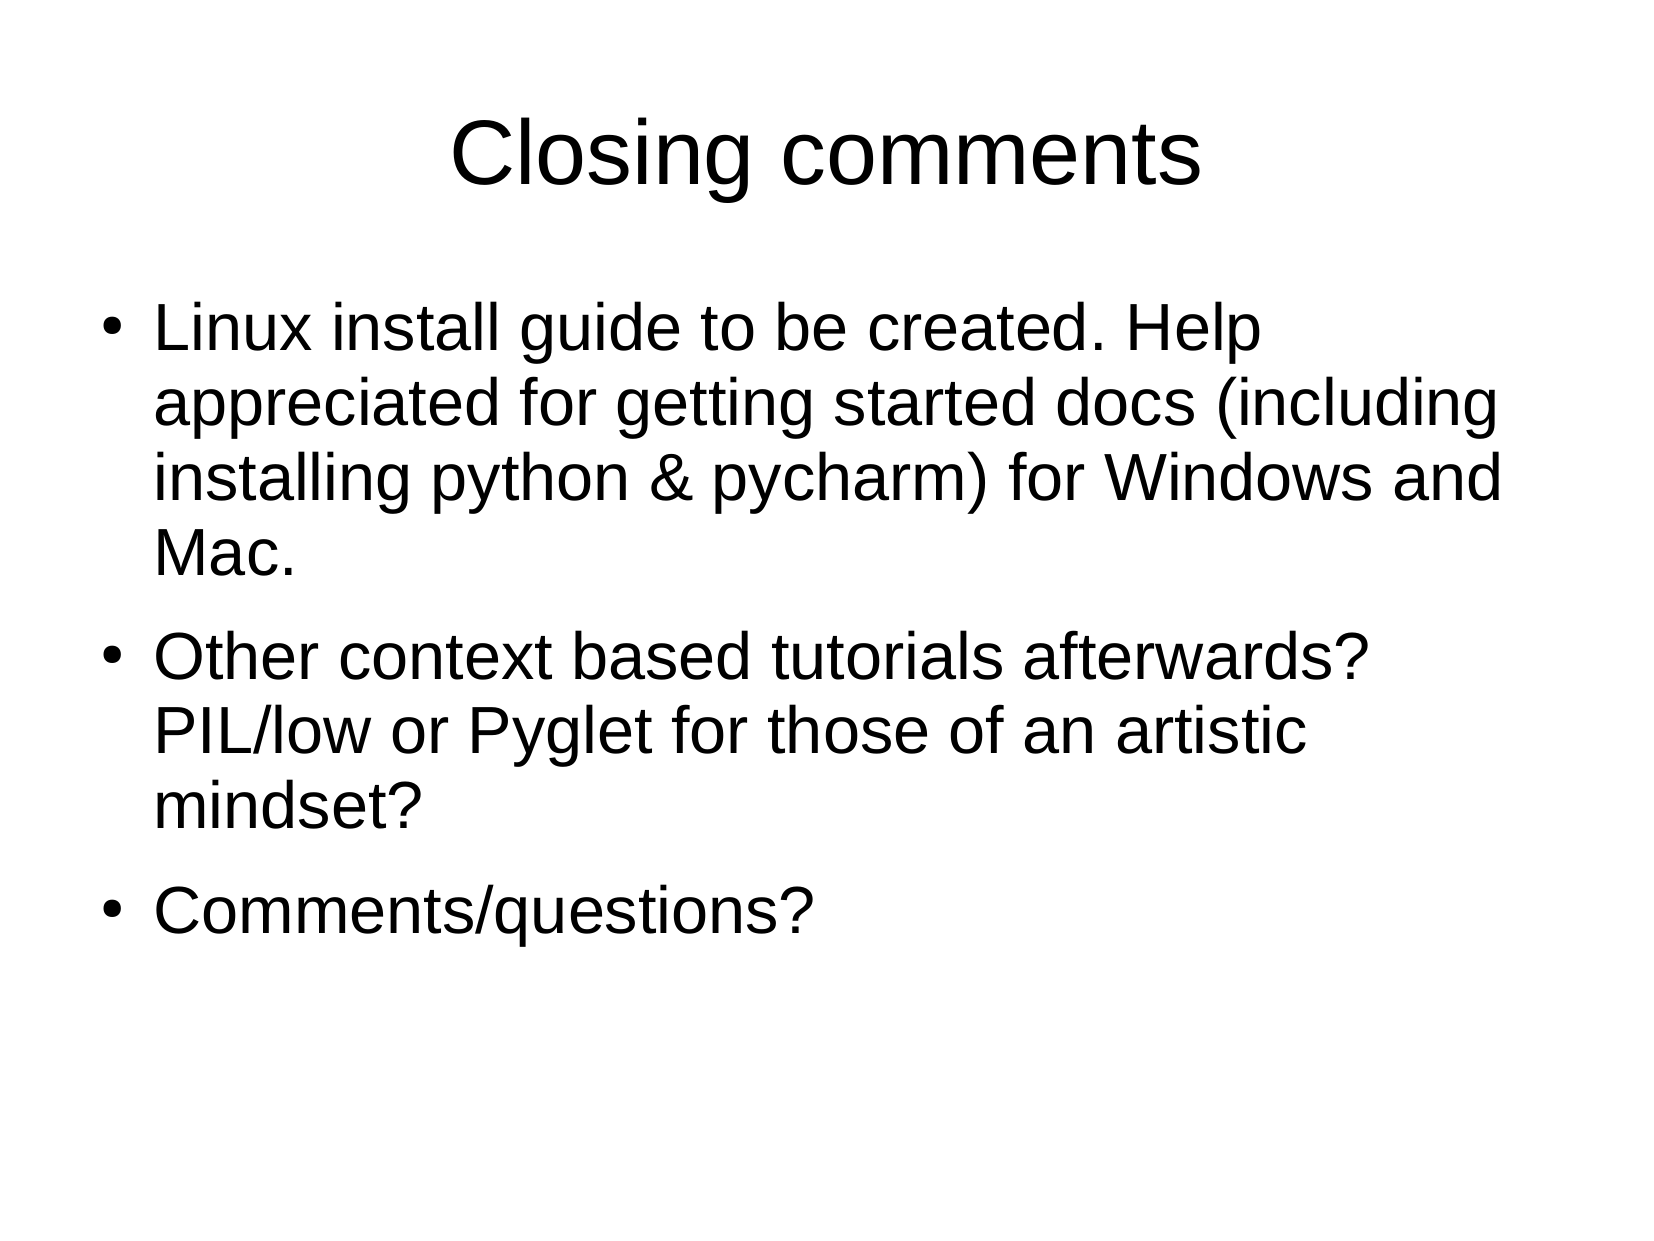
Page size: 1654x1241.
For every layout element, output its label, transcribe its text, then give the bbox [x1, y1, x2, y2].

list Linux install guide to be created. Help appreciated for getting started docs (including installing python & pycharm) for Windows and Mac. Other context based tutorials afterwards? PIL/low or Pyglet for those of an artistic mindset? Comments/questions? [82, 290, 1571, 1010]
title Closing comments [82, 49, 1571, 257]
